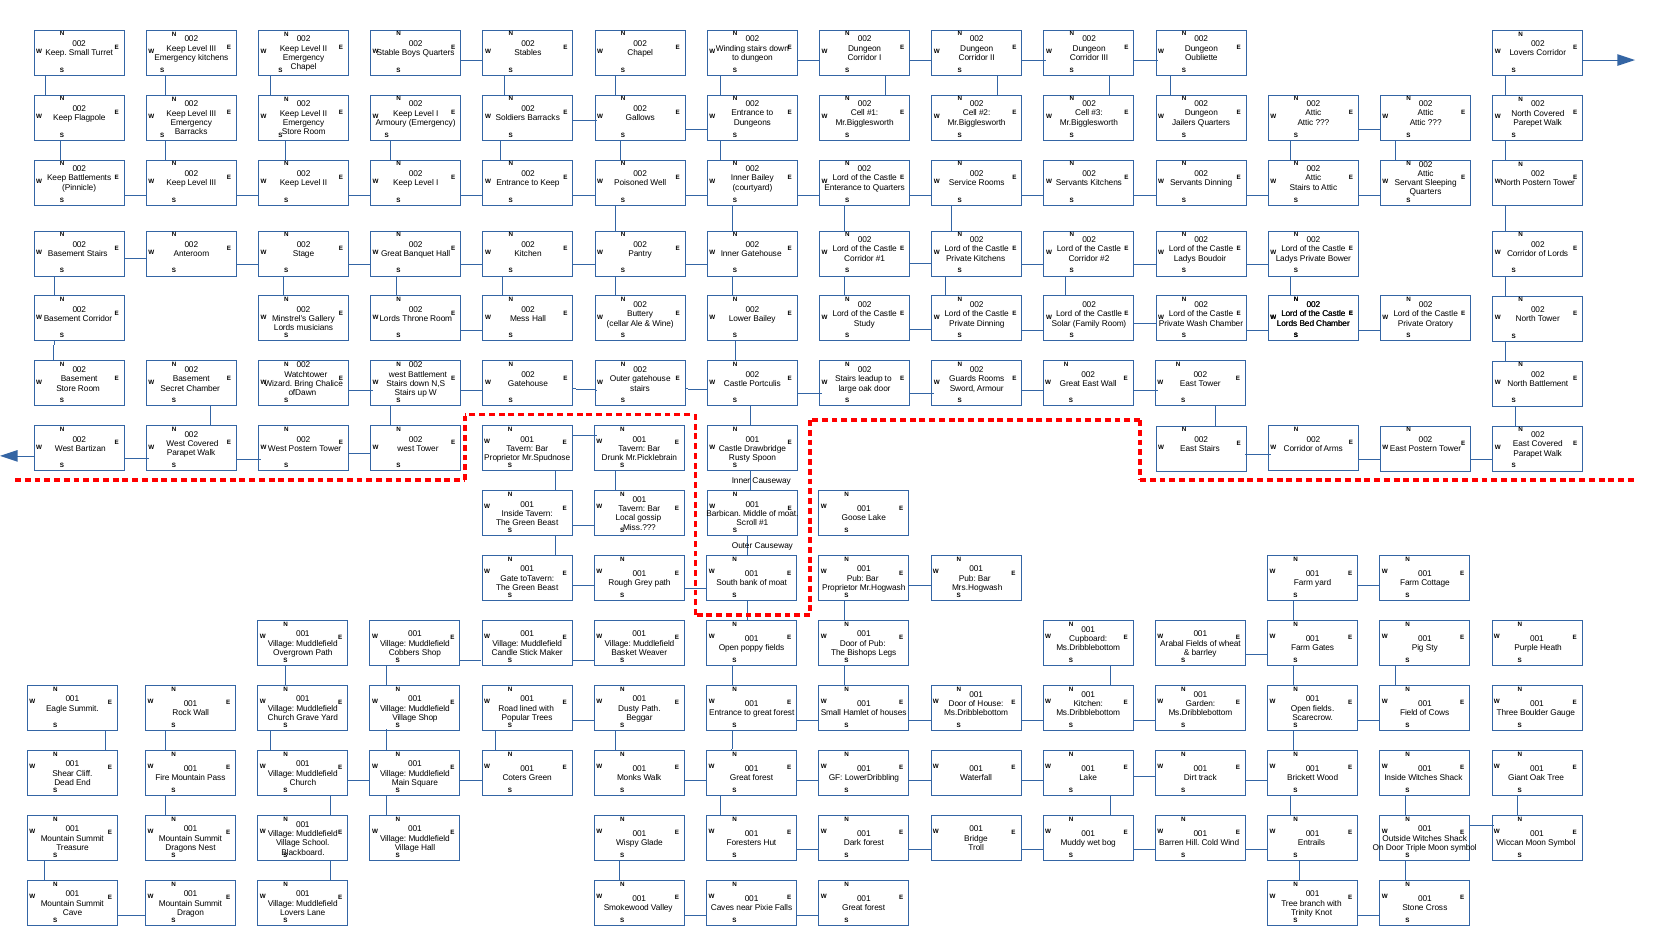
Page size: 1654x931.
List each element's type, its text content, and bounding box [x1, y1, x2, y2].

text_box E [562, 626, 578, 649]
text_box N [844, 548, 860, 571]
text_box E [898, 496, 914, 519]
text_box N [844, 223, 860, 246]
text_box N [52, 743, 68, 766]
text_box S [1069, 324, 1085, 347]
text_box 002 Keep. Small Turret [34, 30, 125, 76]
text_box N [1181, 152, 1197, 175]
text_box 001 Tavern: Bar Local gossip Miss.??? [594, 490, 685, 536]
text_box W [596, 430, 612, 453]
text_box S [844, 649, 860, 672]
text_box S [396, 324, 412, 347]
text_box S [52, 779, 68, 802]
text_box 001 Stone Cross [1379, 880, 1470, 926]
text_box E [1572, 756, 1588, 779]
text_box S [732, 188, 748, 211]
text_box W [933, 170, 949, 193]
text_box W [1494, 436, 1510, 459]
text_box N [957, 288, 973, 311]
text_box N [283, 808, 299, 831]
text_box 002 Servants Dinning [1156, 160, 1247, 206]
text_box 001 Tavern: Bar Drunk Mr.Picklebrain [594, 425, 685, 471]
text_box E [1011, 237, 1027, 259]
text_box S [619, 649, 635, 672]
text_box S [844, 584, 860, 607]
text_box S [1405, 714, 1421, 737]
text_box W [820, 495, 836, 518]
text_box N [283, 353, 299, 376]
text_box S [59, 324, 75, 347]
text_box N [1293, 548, 1309, 571]
text_box S [159, 59, 175, 81]
text_box W [1045, 40, 1061, 63]
text_box E [1572, 432, 1588, 454]
text_box S [171, 454, 187, 477]
text_box N [844, 22, 860, 45]
text_box 001 Farm Gates [1267, 620, 1358, 666]
text_box E [1460, 821, 1476, 844]
text_box N [1518, 223, 1534, 246]
text_box W [29, 690, 45, 712]
text_box W [596, 625, 612, 648]
text_box E [226, 166, 242, 189]
text_box 002 Keep Battlements (Pinnicle) [34, 160, 125, 206]
text_box S [1517, 844, 1533, 867]
text_box S [170, 909, 186, 931]
text_box 002 Stable Boys Quarters [370, 30, 461, 76]
text_box E [337, 886, 353, 909]
text_box S [1511, 124, 1527, 146]
text_box W [1269, 755, 1285, 777]
text_box W [35, 371, 51, 394]
text_box W [35, 306, 51, 329]
text_box E [107, 886, 123, 909]
text_box N [1175, 353, 1191, 376]
text_box E [675, 101, 691, 124]
text_box 002 Dungeon Corridor II [931, 30, 1022, 76]
text_box W [1493, 690, 1509, 712]
text_box W [709, 105, 725, 128]
text_box W [1494, 306, 1510, 329]
text_box W [1381, 625, 1397, 648]
text_box N [619, 483, 635, 506]
text_box 001 Brickett Wood [1267, 750, 1358, 796]
text_box N [619, 808, 635, 831]
text_box S [283, 188, 299, 211]
text_box E [1011, 691, 1027, 714]
text_box E [563, 237, 579, 259]
text_box 001 Mountain Summit Dragon [145, 880, 236, 926]
text_box N [396, 418, 412, 441]
text_box N [844, 873, 860, 896]
text_box 001 Caves near Pixie Falls [706, 880, 797, 926]
text_box 001 Village: Muddlefield Lovers Lane [257, 880, 348, 926]
text_box E [226, 101, 242, 124]
text_box N [732, 613, 748, 636]
text_box E [563, 302, 579, 324]
text_box 001 Village: Muddlefield Church Grave Yard [257, 685, 348, 731]
text_box N [1063, 353, 1079, 376]
text_box S [171, 188, 187, 211]
text_box N [1180, 678, 1196, 701]
text_box S [508, 124, 524, 146]
text_box N [59, 353, 75, 376]
text_box N [396, 223, 412, 246]
text_box W [932, 560, 948, 583]
text_box E [787, 496, 803, 519]
text_box S [1405, 124, 1421, 146]
text_box E [674, 821, 690, 844]
text_box S [1069, 259, 1085, 282]
text_box 001 Rock Wall [145, 685, 236, 731]
text_box 002 Attic Servant Sleeping Quarters [1380, 160, 1471, 206]
text_box E [786, 691, 802, 714]
text_box 001 Kitchen: Ms.Dribblebottom [1043, 685, 1134, 731]
text_box E [225, 821, 241, 844]
text_box S [732, 519, 748, 533]
text_box S [507, 519, 523, 542]
text_box 001 Pig Sty [1379, 620, 1470, 666]
text_box W [596, 820, 612, 842]
text_box N [1293, 223, 1309, 246]
text_box E [1460, 166, 1476, 189]
text_box 001 Mountain Summit Cave [27, 880, 118, 926]
text_box 002 Gatehouse [482, 360, 573, 406]
text_box S [171, 259, 187, 282]
text_box W [709, 40, 725, 63]
text_box S [732, 324, 748, 347]
text_box S [732, 649, 748, 672]
text_box 002 Lord of the Castle Private Kitchens [931, 231, 1022, 277]
text_box 002 Keep Level I [370, 160, 461, 206]
text_box W [1269, 560, 1285, 583]
text_box N [59, 418, 75, 441]
text_box S [1405, 844, 1421, 867]
text_box 002 North Battlement [1492, 361, 1583, 407]
text_box E [1348, 166, 1364, 189]
text_box 001 Great forest [818, 880, 909, 926]
text_box E [1124, 237, 1140, 259]
text_box E [1572, 367, 1588, 390]
text_box E [787, 101, 803, 124]
text_box W [1270, 306, 1286, 329]
text_box 002 Lord of the Castle Corridor #2 [1043, 231, 1134, 277]
text_box E [114, 36, 130, 59]
text_box E [675, 366, 691, 389]
text_box 001 Mountain Summit Dragons Nest [145, 815, 236, 861]
text_box W [371, 820, 387, 842]
text_box E [226, 36, 242, 59]
text_box E [1235, 821, 1251, 844]
text_box 001 Shear Cliff. Dead End [27, 750, 118, 796]
text_box E [1460, 691, 1476, 714]
text_box W [483, 560, 499, 583]
text_box S [1293, 649, 1309, 672]
text_box E [114, 237, 130, 259]
text_box E [787, 431, 803, 454]
text_box E [107, 691, 123, 714]
text_box E [1348, 431, 1364, 454]
text_box N [171, 353, 187, 376]
text_box S [1181, 188, 1197, 211]
text_box E [674, 756, 690, 779]
text_box E [337, 756, 353, 779]
text_box S [732, 584, 748, 607]
text_box S [283, 779, 299, 802]
text_box N [619, 548, 635, 571]
text_box E [675, 237, 691, 259]
text_box W [820, 690, 836, 712]
text_box 001 Inside Tavern: The Green Beast [482, 490, 573, 536]
text_box E [450, 821, 466, 844]
text_box W [596, 755, 612, 777]
text_box S [1405, 909, 1421, 931]
text_box N [1069, 87, 1085, 110]
text_box S [171, 389, 187, 412]
text_box N [170, 808, 186, 831]
text_box E [1123, 691, 1139, 714]
text_box E [562, 561, 578, 584]
text_box N [170, 678, 186, 701]
text_box E [1347, 756, 1363, 779]
text_box E [898, 691, 914, 714]
text_box W [259, 755, 275, 777]
text_box 001 Village: Muddlefield Candle Stick Maker [482, 620, 573, 666]
text_box 002 Service Rooms [931, 160, 1022, 206]
text_box S [1511, 59, 1527, 82]
text_box N [1180, 743, 1196, 766]
text_box E [1123, 756, 1139, 779]
text_box W [1044, 755, 1060, 777]
text_box W [1270, 436, 1286, 459]
text_box N [844, 808, 860, 831]
text_box 001 Mountain Summit Treasure [27, 815, 118, 861]
text_box 001 Barbican. Middle of moat. Scroll #1 [707, 490, 798, 536]
text_box E [1011, 166, 1027, 189]
text_box N [844, 288, 860, 311]
text_box 002 Dungeon Corridor I [819, 30, 910, 76]
text_box E [674, 626, 690, 649]
text_box N [1181, 22, 1197, 45]
text_box S [1405, 324, 1421, 347]
text_box S [1068, 389, 1084, 412]
text_box N [1517, 743, 1533, 766]
text_box S [844, 188, 860, 211]
text_box W [1157, 40, 1173, 63]
text_box S [507, 454, 523, 477]
text_box E [1123, 366, 1139, 389]
text_box E [562, 431, 578, 454]
text_box W [148, 170, 164, 193]
text_box W [708, 755, 724, 777]
text_box 001 Village: Muddlefield Overgrown Path [257, 620, 348, 666]
text_box 002 Lord of the Castle Private Dinning [931, 295, 1022, 341]
text_box W [820, 820, 836, 842]
text_box W [933, 40, 949, 63]
text_box W [484, 40, 500, 63]
text_box N [1293, 613, 1309, 636]
text_box 002 Lord of the Castle Private Wash Chamber [1156, 295, 1247, 341]
text_box W [372, 170, 388, 193]
text_box 002 Chapel [595, 30, 686, 76]
text_box 002 Minstrel’s Gallery Lords musicians [258, 295, 349, 341]
text_box E [1460, 561, 1476, 584]
text_box W [933, 105, 949, 128]
text_box 002 East Postern Tower [1380, 426, 1471, 472]
text_box N [1518, 288, 1534, 311]
text_box N [283, 22, 299, 45]
text_box 001 Coters Green [482, 750, 573, 796]
text_box 002 Poisoned Well [595, 160, 686, 206]
text_box N [283, 678, 299, 701]
text_box N [59, 22, 75, 45]
text_box S [619, 844, 635, 867]
text_box W [933, 371, 949, 394]
text_box N [1518, 23, 1534, 45]
text_box S [844, 124, 860, 146]
text_box 002 Guards Rooms Sword, Armour [931, 360, 1022, 406]
text_box N [1069, 22, 1085, 45]
text_box W [147, 885, 163, 907]
text_box W [35, 170, 51, 193]
text_box E [899, 101, 915, 124]
text_box 001 Village: Muddlefield Main Square [369, 750, 460, 796]
text_box 002 Great Banquet Hall [370, 231, 461, 277]
text_box S [1405, 584, 1421, 607]
text_box E [674, 431, 690, 454]
text_box N [732, 87, 748, 110]
text_box W [933, 241, 949, 264]
text_box W [260, 241, 276, 264]
text_box S [732, 714, 748, 737]
text_box W [596, 241, 612, 264]
text_box S [619, 714, 635, 737]
text_box 001 Muddy wet bog [1043, 815, 1134, 861]
text_box N [844, 743, 860, 766]
text_box N [1405, 613, 1421, 636]
text_box S [957, 188, 973, 211]
text_box S [1517, 649, 1533, 672]
text_box N [59, 152, 75, 175]
text_box N [283, 873, 299, 896]
text_box 002 Dungeon Jailers Quarters [1156, 95, 1247, 141]
text_box S [283, 649, 299, 672]
text_box N [171, 223, 187, 246]
text_box W [1269, 885, 1285, 907]
text_box E [107, 821, 123, 844]
text_box S [732, 454, 748, 468]
text_box W [484, 371, 500, 394]
text_box 002 Dungeon Oubliette [1156, 30, 1247, 76]
text_box W [1157, 755, 1173, 777]
text_box 002 North Postern Tower [1492, 160, 1583, 206]
text_box E [562, 756, 578, 779]
text_box W [932, 820, 948, 842]
text_box W [259, 625, 275, 648]
text_box W [1493, 755, 1509, 777]
text_box W [147, 755, 163, 777]
text_box W [148, 241, 164, 264]
text_box N [1068, 743, 1084, 766]
text_box W [708, 625, 724, 648]
text_box E [787, 36, 803, 59]
text_box S [170, 779, 186, 802]
text_box N [620, 22, 636, 45]
text_box S [1293, 714, 1309, 737]
text_box 002 Attic Stairs to Attic [1268, 160, 1359, 206]
text_box E [337, 821, 353, 844]
text_box S [1293, 324, 1309, 347]
text_box E [787, 166, 803, 189]
text_box N [59, 288, 75, 311]
text_box W [1157, 690, 1173, 712]
text_box N [957, 353, 973, 376]
text_box W [1269, 690, 1285, 712]
text_box S [619, 909, 635, 931]
text_box 002 Lord of the Castle Enterance to Quarters [819, 160, 910, 206]
text_box E [1347, 886, 1363, 909]
text_box S [957, 389, 973, 412]
text_box W [29, 755, 45, 777]
text_box 001 Small Hamlet of houses [818, 685, 909, 731]
text_box W [483, 690, 499, 712]
text_box 002 West Bartizan [34, 425, 125, 471]
text_box E [1124, 302, 1140, 324]
text_box W [933, 306, 949, 329]
text_box E [450, 366, 466, 389]
text_box N [732, 353, 748, 376]
text_box S [1181, 124, 1197, 146]
text_box 001 Entrance to great forest [706, 685, 797, 731]
text_box W [821, 170, 837, 193]
text_box W [1494, 40, 1510, 63]
text_box S [1180, 844, 1196, 867]
text_box N [395, 808, 411, 831]
text_box Outer Causeway [717, 533, 811, 558]
text_box E [1011, 821, 1027, 844]
text_box W [260, 170, 276, 193]
text_box 001 Village: Muddlefield Basket Weaver [594, 620, 685, 666]
text_box S [396, 454, 412, 477]
text_box E [1572, 166, 1588, 189]
text_box 002 Inner Bailey (courtyard) [707, 160, 798, 206]
text_box N [283, 288, 299, 311]
text_box W [1381, 560, 1397, 583]
text_box 002 Lords Throne Room [370, 295, 461, 341]
text_box 002 Lord of the Castle Ladys Private Bower [1268, 231, 1359, 277]
text_box 002 Great East Wall [1043, 360, 1134, 406]
text_box E [1460, 302, 1476, 324]
text_box S [507, 714, 523, 737]
text_box N [732, 22, 748, 45]
text_box E [562, 496, 578, 519]
text_box W [821, 371, 837, 394]
text_box 001 Tavern: Bar Proprietor Mr.Spudnose [482, 425, 573, 471]
text_box 002 Stage [258, 231, 349, 277]
text_box W [483, 755, 499, 777]
text_box N [508, 288, 524, 311]
text_box 002 West Covered Parapet Walk [146, 425, 237, 471]
text_box 001 Arabal Fields of wheat & barrley [1155, 620, 1246, 666]
text_box N [1405, 418, 1421, 441]
text_box N [1405, 288, 1421, 311]
text_box S [844, 519, 860, 542]
text_box W [483, 430, 499, 453]
text_box E [1348, 237, 1364, 259]
text_box 001 Outside Witches Shack On Door Triple Moon symbol [1379, 815, 1470, 861]
text_box N [52, 678, 68, 701]
text_box E [898, 561, 914, 584]
text_box W [820, 560, 836, 583]
text_box N [1405, 87, 1421, 110]
text_box 002 Keep Level II Emergency Chapel [258, 30, 349, 76]
text_box 001 South bank of moat [706, 555, 797, 601]
text_box E [338, 36, 354, 59]
text_box 002 Pantry [595, 231, 686, 277]
text_box W [1493, 625, 1509, 648]
text_box N [283, 223, 299, 246]
text_box W [821, 241, 837, 264]
text_box S [1293, 584, 1309, 607]
text_box E [337, 691, 353, 714]
text_box E [1124, 36, 1140, 59]
text_box 002 Keep Level II Emergency Store Room [258, 95, 349, 141]
text_box W [260, 306, 276, 329]
text_box N [507, 548, 523, 571]
text_box S [1181, 59, 1197, 81]
text_box S [384, 124, 400, 146]
text_box E [675, 302, 691, 324]
text_box 002 Keep Flagpole [34, 95, 125, 141]
text_box E [114, 302, 130, 324]
text_box W [484, 306, 500, 329]
text_box S [1405, 649, 1421, 672]
text_box N [1293, 743, 1309, 766]
text_box W [35, 241, 51, 264]
text_box W [1044, 690, 1060, 712]
text_box N [619, 418, 635, 441]
text_box E [1572, 691, 1588, 714]
text_box S [620, 188, 636, 211]
text_box E [450, 302, 466, 324]
text_box S [844, 324, 860, 347]
text_box W [148, 436, 164, 459]
text_box E [563, 36, 579, 59]
text_box 001 Door of House: Ms.Dribblebottom [931, 685, 1022, 731]
text_box S [619, 519, 635, 542]
text_box W [1157, 306, 1173, 329]
text_box 002 west Battlement Stairs down N,S Stairs up W [370, 360, 461, 406]
text_box 002 Lord of the Castle Lords Bed Chamber [1268, 295, 1359, 341]
text_box E [338, 431, 354, 454]
text_box W [260, 40, 276, 63]
text_box W [483, 625, 499, 648]
text_box S [170, 714, 186, 737]
text_box 002 Cell #1: Mr.Bigglesworth [819, 95, 910, 141]
text_box 001 Three Boulder Gauge [1492, 685, 1583, 731]
text_box S [395, 844, 411, 867]
text_box 001 Bridge Troll [931, 815, 1022, 861]
text_box E [114, 166, 130, 189]
text_box 002 Lord of the Castlle Solar (Family Room) [1043, 295, 1134, 341]
text_box N [1518, 152, 1534, 175]
text_box W [1382, 170, 1398, 193]
text_box E [1011, 36, 1027, 59]
text_box S [1068, 649, 1084, 672]
text_box N [844, 152, 860, 175]
text_box N [507, 743, 523, 766]
text_box N [956, 548, 972, 571]
text_box W [709, 241, 725, 264]
text_box 002 Inner Gatehouse [707, 231, 798, 277]
text_box 001 Farm Cottage [1379, 555, 1470, 601]
text_box E [563, 366, 579, 389]
text_box 002 Entrance to Dungeons [707, 95, 798, 141]
text_box S [396, 188, 412, 211]
text_box 001 Foresters Hut [706, 815, 797, 861]
text_box E [225, 691, 241, 714]
text_box S [395, 649, 411, 672]
text_box W [1494, 371, 1510, 394]
text_box E [1235, 626, 1251, 649]
text_box W [372, 436, 388, 459]
text_box E [899, 366, 915, 389]
text_box 001 Purple Heath [1492, 620, 1583, 666]
text_box N [1405, 548, 1421, 571]
text_box 001 Garden: Ms.Dribblebottom [1155, 685, 1246, 731]
text_box W [709, 371, 725, 394]
text_box S [507, 584, 523, 607]
text_box W [709, 436, 725, 459]
text_box E [563, 166, 579, 189]
text_box N [1293, 87, 1309, 110]
text_box 002 Watchtower Wizard. Bring Chalice ofDawn [258, 360, 349, 406]
text_box W [484, 105, 500, 128]
text_box N [1518, 87, 1534, 110]
text_box W [821, 306, 837, 329]
text_box E [450, 626, 466, 649]
text_box E [114, 101, 130, 124]
text_box E [1460, 886, 1476, 909]
text_box N [508, 152, 524, 175]
text_box N [283, 152, 299, 175]
text_box E [786, 821, 802, 844]
text_box S [396, 389, 412, 412]
text_box E [1347, 626, 1363, 649]
text_box N [508, 353, 524, 376]
text_box 002 Lord of the Castle Ladys Boudoir [1156, 231, 1247, 277]
text_box W [1494, 170, 1510, 193]
text_box W [260, 436, 276, 459]
text_box E [787, 302, 803, 324]
text_box 002 Corridor of Arms [1268, 425, 1359, 471]
text_box 002 Lord of the Castle Private Oratory [1380, 295, 1471, 341]
text_box N [844, 613, 860, 636]
text_box S [957, 259, 973, 282]
text_box W [1381, 690, 1397, 712]
text_box N [59, 223, 75, 246]
text_box 001 Monks Walk [594, 750, 685, 796]
text_box W [1270, 241, 1286, 264]
text_box S [957, 59, 973, 81]
text_box S [1511, 259, 1527, 282]
text_box E [1572, 626, 1588, 649]
text_box N [620, 223, 636, 246]
text_box 002 Servants Kitchens [1043, 160, 1134, 206]
text_box N [52, 808, 68, 831]
text_box 002 Basement Stairs [34, 231, 125, 277]
text_box S [395, 714, 411, 737]
text_box W [1493, 820, 1509, 842]
text_box 001 Pub: Bar Mrs.Hogwash [931, 555, 1022, 601]
text_box 002 Gallows [595, 95, 686, 141]
text_box N [1293, 418, 1309, 441]
text_box W [709, 170, 725, 193]
text_box S [731, 909, 747, 931]
text_box E [563, 101, 579, 124]
text_box E [899, 36, 915, 59]
text_box E [562, 691, 578, 714]
text_box E [899, 166, 915, 189]
text_box 002 East Stairs [1156, 426, 1247, 472]
text_box 002 Keep Level III [146, 160, 237, 206]
text_box E [1572, 821, 1588, 844]
text_box S [395, 779, 411, 802]
text_box N [1068, 613, 1084, 636]
text_box 001 GF: LowerDribbling [818, 750, 909, 796]
text_box W [1044, 625, 1060, 648]
text_box S [732, 59, 748, 81]
text_box W [1157, 105, 1173, 128]
text_box S [283, 909, 299, 931]
text_box E [1235, 756, 1251, 779]
text_box W [1270, 105, 1286, 128]
text_box S [956, 584, 972, 607]
text_box W [148, 371, 164, 394]
text_box E [1236, 101, 1252, 124]
text_box E [1460, 101, 1476, 124]
text_box S [59, 259, 75, 282]
text_box S [1511, 454, 1527, 477]
text_box 001 Dark forest [818, 815, 909, 861]
text_box S [507, 779, 523, 802]
text_box W [1494, 241, 1510, 264]
text_box E [1011, 561, 1027, 584]
text_box S [844, 714, 860, 737]
text_box 001 Dusty Path. Beggar [594, 685, 685, 731]
text_box N [1181, 288, 1197, 311]
text_box S [620, 124, 636, 146]
text_box N [507, 678, 523, 701]
text_box N [283, 87, 299, 110]
text_box 001 Village: Muddlefield Village Hall [369, 815, 460, 861]
text_box 002 Lovers Corridor [1492, 30, 1583, 76]
text_box W [372, 306, 388, 329]
text_box Inner Causeway [717, 468, 811, 493]
text_box E [675, 36, 691, 59]
text_box N [170, 743, 186, 766]
text_box 002 Anteroom [146, 231, 237, 277]
text_box S [844, 389, 860, 412]
text_box S [732, 259, 748, 282]
text_box S [1405, 779, 1421, 802]
text_box E [338, 302, 354, 324]
text_box S [1293, 779, 1309, 802]
text_box 001 Village: Muddlefield Village Shop [369, 685, 460, 731]
text_box N [171, 87, 187, 110]
text_box 001 Barren Hill. Cold Wind [1155, 815, 1246, 861]
text_box E [338, 101, 354, 124]
text_box 001 Rough Grey path [594, 555, 685, 601]
text_box W [1269, 625, 1285, 648]
text_box S [1517, 779, 1533, 802]
text_box W [1381, 820, 1397, 842]
text_box S [508, 324, 524, 347]
text_box E [1011, 756, 1027, 779]
text_box N [731, 743, 747, 766]
text_box W [260, 371, 276, 394]
text_box E [1347, 691, 1363, 714]
text_box 001 Dirt track [1155, 750, 1246, 796]
text_box E [1011, 302, 1027, 324]
text_box W [708, 885, 724, 907]
text_box W [1382, 306, 1398, 329]
text_box S [619, 454, 635, 477]
text_box E [1011, 366, 1027, 389]
text_box 002 North Covered Parepet Walk [1492, 95, 1583, 141]
text_box 002 East Tower [1155, 360, 1246, 406]
text_box S [52, 909, 68, 931]
text_box E [1572, 237, 1588, 260]
text_box E [450, 101, 466, 124]
text_box E [1460, 626, 1476, 649]
text_box S [1181, 259, 1197, 282]
text_box S [844, 844, 860, 867]
text_box S [956, 714, 972, 737]
text_box N [395, 678, 411, 701]
text_box 002 Cell #2: Mr.Bigglesworth [931, 95, 1022, 141]
text_box 002 Entrance to Keep [482, 160, 573, 206]
text_box N [508, 87, 524, 110]
text_box W [596, 690, 612, 712]
text_box E [1123, 626, 1139, 649]
text_box N [957, 22, 973, 45]
text_box 002 Outer gatehouse stairs [595, 360, 686, 406]
text_box N [283, 613, 299, 636]
text_box N [1517, 808, 1533, 831]
text_box S [619, 779, 635, 802]
text_box N [1517, 678, 1533, 701]
text_box N [844, 87, 860, 110]
text_box E [450, 36, 466, 59]
text_box 002 Buttery (cellar Ale & Wine) [595, 295, 686, 341]
text_box 001 Village: Muddlefield Village School. Blackboard. [257, 815, 348, 861]
text_box 002 Basement Secret Chamber [146, 360, 237, 406]
text_box N [619, 743, 635, 766]
text_box W [1045, 306, 1061, 329]
text_box S [1180, 714, 1196, 737]
text_box W [932, 690, 948, 712]
text_box N [619, 678, 635, 701]
text_box N [1069, 223, 1085, 246]
text_box S [59, 389, 75, 412]
text_box 002 Dungeon Corridor III [1043, 30, 1134, 76]
text_box N [731, 873, 747, 896]
text_box 001 Lake [1043, 750, 1134, 796]
text_box E [1572, 36, 1588, 59]
text_box S [844, 259, 860, 282]
text_box E [674, 561, 690, 584]
text_box 001 Village: Muddlefield Cobbers Shop [369, 620, 460, 666]
text_box S [1511, 389, 1527, 412]
text_box W [708, 820, 724, 842]
text_box S [1293, 259, 1309, 282]
text_box E [1124, 101, 1140, 124]
text_box W [932, 755, 948, 777]
text_box S [731, 844, 747, 867]
text_box W [596, 560, 612, 583]
text_box 002 Stairs leadup to large oak door [819, 360, 910, 406]
text_box 002 Basement Corridor [34, 295, 125, 341]
text_box S [283, 714, 299, 737]
text_box S [278, 124, 294, 146]
text_box N [396, 22, 412, 45]
text_box E [1572, 101, 1588, 124]
text_box S [957, 124, 973, 146]
text_box W [259, 885, 275, 907]
text_box 001 Door of Pub: The Bishops Legs [818, 620, 909, 666]
text_box W [1157, 820, 1173, 842]
text_box E [898, 756, 914, 779]
text_box N [1180, 808, 1196, 831]
text_box 001 Smokewood Valley [594, 880, 685, 926]
text_box 001 Waterfall [931, 750, 1022, 796]
text_box W [1045, 105, 1061, 128]
text_box E [786, 756, 802, 779]
text_box E [674, 886, 690, 909]
text_box W [372, 105, 388, 128]
text_box N [1068, 808, 1084, 831]
text_box S [620, 59, 636, 81]
text_box N [732, 678, 748, 701]
text_box S [1069, 59, 1085, 81]
text_box E [1124, 166, 1140, 189]
text_box E [1123, 821, 1139, 844]
text_box W [35, 105, 51, 128]
text_box E [450, 691, 466, 714]
text_box E [226, 366, 242, 389]
text_box 001 Goose Lake [818, 490, 909, 536]
text_box W [147, 820, 163, 842]
text_box N [1069, 152, 1085, 175]
text_box W [1381, 755, 1397, 777]
text_box S [59, 454, 75, 477]
text_box E [338, 237, 354, 259]
text_box W [35, 40, 51, 63]
text_box N [508, 223, 524, 246]
text_box W [371, 755, 387, 777]
text_box E [1347, 821, 1363, 844]
text_box W [709, 495, 725, 518]
text_box E [674, 691, 690, 714]
text_box 001 Open poppy fields [706, 620, 797, 666]
text_box E [1236, 36, 1252, 59]
text_box N [620, 288, 636, 311]
text_box 001 Eagle Summit. [27, 685, 118, 731]
text_box E [337, 626, 353, 649]
text_box S [396, 259, 412, 282]
text_box W [484, 170, 500, 193]
text_box S [508, 389, 524, 412]
text_box S [283, 324, 299, 347]
text_box 001 Open fields. Scarecrow. [1267, 685, 1358, 731]
text_box E [787, 366, 803, 389]
text_box W [596, 371, 612, 394]
text_box W [259, 820, 275, 842]
text_box W [1270, 170, 1286, 193]
text_box N [52, 873, 68, 896]
text_box N [1181, 418, 1197, 441]
text_box N [732, 558, 748, 571]
text_box N [396, 353, 412, 376]
text_box E [1348, 302, 1364, 324]
text_box W [372, 40, 388, 63]
text_box 001 Giant Oak Tree [1492, 750, 1583, 796]
text_box W [371, 625, 387, 648]
text_box W [147, 690, 163, 712]
text_box S [957, 324, 973, 347]
text_box W [820, 885, 836, 907]
text_box E [114, 431, 130, 454]
text_box S [52, 714, 68, 737]
text_box N [396, 152, 412, 175]
text_box E [1572, 302, 1588, 325]
text_box 002 Keep Level I Armoury (Emergency) [370, 95, 461, 141]
text_box W [1045, 170, 1061, 193]
text_box N [507, 418, 523, 441]
text_box E [450, 166, 466, 189]
text_box W [596, 40, 612, 63]
text_box E [786, 886, 802, 909]
text_box 001 Gate toTavern: The Green Beast [482, 555, 573, 601]
text_box 002 Keep Level III Emergency Barracks [146, 95, 237, 141]
text_box N [1293, 808, 1309, 831]
text_box W [260, 105, 276, 128]
text_box 001 Entrails [1267, 815, 1358, 861]
text_box S [508, 59, 524, 81]
text_box W [708, 690, 724, 712]
text_box S [52, 844, 68, 867]
text_box E [1460, 756, 1476, 779]
text_box E [898, 626, 914, 649]
text_box W [708, 560, 724, 583]
text_box 001 Road lined with Popular Trees [482, 685, 573, 731]
text_box S [1068, 844, 1084, 867]
text_box N [732, 288, 748, 311]
text_box S [1517, 714, 1533, 737]
text_box N [171, 418, 187, 441]
text_box E [1348, 101, 1364, 124]
text_box N [1517, 613, 1533, 636]
text_box S [59, 124, 75, 146]
text_box N [619, 873, 635, 896]
text_box N [171, 152, 187, 175]
text_box W [35, 436, 51, 459]
text_box N [620, 353, 636, 376]
text_box 002 Kitchen [482, 231, 573, 277]
text_box W [372, 371, 388, 394]
text_box S [731, 779, 747, 802]
text_box S [1068, 714, 1084, 737]
text_box E [675, 166, 691, 189]
text_box S [508, 259, 524, 282]
text_box N [1181, 87, 1197, 110]
text_box N [1293, 678, 1309, 701]
text_box S [396, 59, 412, 81]
text_box N [283, 743, 299, 766]
text_box 001 Castle Drawbridge Rusty Spoon [707, 425, 798, 471]
text_box 001 Wispy Glade [594, 815, 685, 861]
text_box N [620, 87, 636, 110]
text_box S [844, 779, 860, 802]
text_box 001 Village: Muddlefield Church [257, 750, 348, 796]
text_box N [395, 743, 411, 766]
text_box 001 Fire Mountain Pass [145, 750, 236, 796]
text_box 002 Soldiers Barracks [482, 95, 573, 141]
text_box 002 Keep Level III Emergency kitchens [146, 30, 237, 76]
text_box S [1068, 779, 1084, 802]
text_box W [596, 170, 612, 193]
text_box W [29, 820, 45, 842]
text_box E [786, 626, 802, 649]
text_box E [450, 756, 466, 779]
text_box N [620, 152, 636, 175]
text_box N [1405, 873, 1421, 896]
text_box N [1181, 223, 1197, 246]
text_box W [148, 40, 164, 63]
text_box W [596, 495, 612, 518]
text_box E [450, 237, 466, 259]
text_box S [1180, 649, 1196, 672]
text_box S [1069, 124, 1085, 146]
text_box W [820, 625, 836, 648]
text_box 002 Keep Level II [258, 160, 349, 206]
text_box E [1236, 237, 1252, 259]
text_box S [1293, 124, 1309, 146]
text_box 002 Attic Attic ??? [1380, 95, 1471, 141]
text_box W [1382, 105, 1398, 128]
text_box N [1518, 418, 1534, 441]
text_box N [957, 223, 973, 246]
text_box S [1069, 188, 1085, 211]
text_box N [844, 353, 860, 376]
text_box S [1293, 844, 1309, 867]
text_box 002 Stables [482, 30, 573, 76]
text_box W [1157, 241, 1173, 264]
text_box N [1293, 288, 1309, 311]
text_box N [957, 87, 973, 110]
text_box N [1068, 678, 1084, 701]
text_box W [148, 105, 164, 128]
text_box S [620, 389, 636, 412]
text_box 002 Mess Hall [482, 295, 573, 341]
text_box 001 Tree branch with Trinity Knot [1267, 880, 1358, 926]
text_box W [483, 495, 499, 518]
text_box E [1236, 166, 1252, 189]
text_box S [283, 259, 299, 282]
text_box S [732, 389, 748, 412]
text_box S [59, 188, 75, 211]
text_box N [1405, 808, 1421, 831]
text_box N [170, 873, 186, 896]
text_box W [29, 885, 45, 907]
text_box N [732, 418, 748, 441]
text_box W [1045, 241, 1061, 264]
text_box S [283, 454, 299, 477]
text_box S [507, 649, 523, 672]
text_box 002 west Tower [370, 425, 461, 471]
text_box S [59, 59, 75, 81]
text_box N [1293, 873, 1309, 896]
text_box S [1511, 324, 1527, 347]
text_box E [338, 166, 354, 189]
text_box E [1347, 561, 1363, 584]
text_box E [899, 237, 915, 259]
text_box E [226, 431, 242, 454]
text_box 002 East Covered Parapet Walk [1492, 426, 1583, 472]
text_box S [283, 844, 299, 867]
text_box E [1460, 432, 1476, 454]
text_box E [450, 431, 466, 454]
text_box N [732, 223, 748, 246]
text_box W [1157, 170, 1173, 193]
text_box W [820, 755, 836, 777]
text_box N [1405, 743, 1421, 766]
text_box N [171, 23, 187, 45]
text_box S [1180, 779, 1196, 802]
text_box N [396, 288, 412, 311]
text_box W [484, 241, 500, 264]
text_box 001 Great forest [706, 750, 797, 796]
text_box N [732, 152, 748, 175]
text_box N [1405, 678, 1421, 701]
text_box S [844, 59, 860, 81]
text_box S [278, 59, 294, 81]
text_box 002 Lord of the Castle Corridor #1 [819, 231, 910, 277]
text_box E [1235, 366, 1251, 389]
text_box 002 Winding stairs down to dungeon [707, 30, 798, 76]
text_box N [956, 678, 972, 701]
text_box W [1494, 105, 1510, 128]
text_box 001 Inside Witches Shack [1379, 750, 1470, 796]
text_box 002 Corridor of Lords [1492, 231, 1583, 277]
text_box S [1180, 389, 1196, 412]
text_box W [596, 105, 612, 128]
text_box 002 Cell #3: Mr.Bigglesworth [1043, 95, 1134, 141]
text_box E [674, 496, 690, 519]
text_box 002 Attic Attic ??? [1268, 95, 1359, 141]
text_box N [507, 483, 523, 506]
text_box W [1382, 436, 1398, 459]
text_box W [709, 306, 725, 329]
text_box 002 Basement Store Room [34, 360, 125, 406]
text_box 002 Lord of the Castle Study [819, 295, 910, 341]
text_box W [1157, 625, 1173, 648]
text_box E [107, 756, 123, 779]
text_box W [1381, 885, 1397, 907]
text_box 002 North Tower [1492, 296, 1583, 342]
text_box N [731, 808, 747, 831]
text_box S [732, 124, 748, 146]
text_box N [957, 152, 973, 175]
text_box S [170, 844, 186, 867]
text_box N [732, 493, 748, 506]
text_box 001 Cupboard: Ms.Dribblebottom [1043, 620, 1134, 666]
text_box E [898, 821, 914, 844]
text_box S [619, 584, 635, 607]
text_box 001 Pub: Bar Proprietor Mr.Hogwash [818, 555, 909, 601]
text_box W [1044, 371, 1060, 394]
text_box N [1518, 353, 1534, 376]
text_box E [338, 366, 354, 389]
text_box S [1405, 188, 1421, 211]
text_box E [787, 237, 803, 259]
text_box S [620, 259, 636, 282]
text_box E [114, 366, 130, 389]
text_box W [1157, 436, 1173, 459]
text_box 001 Wiccan Moon Symbol [1492, 815, 1583, 861]
text_box E [1011, 101, 1027, 124]
text_box E [225, 756, 241, 779]
text_box W [596, 306, 612, 329]
text_box E [786, 561, 802, 584]
text_box W [596, 885, 612, 907]
text_box N [508, 22, 524, 45]
text_box 001 Farm yard [1267, 555, 1358, 601]
text_box E [1235, 691, 1251, 714]
text_box S [283, 389, 299, 412]
text_box 002 Lower Bailey [707, 295, 798, 341]
text_box E [898, 886, 914, 909]
text_box W [1157, 371, 1173, 394]
text_box E [899, 302, 915, 324]
text_box S [159, 124, 175, 146]
text_box W [821, 105, 837, 128]
text_box N [844, 678, 860, 701]
text_box W [1269, 820, 1285, 842]
text_box 001 Field of Cows [1379, 685, 1470, 731]
text_box 002 Castle Portculis [707, 360, 798, 406]
text_box E [226, 237, 242, 259]
text_box E [225, 886, 241, 909]
text_box W [821, 40, 837, 63]
text_box W [259, 690, 275, 712]
text_box S [1181, 324, 1197, 347]
text_box W [371, 690, 387, 712]
text_box S [1293, 909, 1309, 931]
text_box E [1236, 302, 1252, 324]
text_box N [844, 483, 860, 506]
text_box W [1044, 820, 1060, 842]
text_box S [1293, 188, 1309, 211]
text_box S [620, 324, 636, 347]
text_box 002 West Postern Tower [258, 425, 349, 471]
text_box W [372, 241, 388, 264]
text_box N [1405, 152, 1421, 175]
text_box S [508, 188, 524, 211]
text_box N [1293, 152, 1309, 175]
text_box N [283, 418, 299, 441]
text_box N [59, 87, 75, 110]
text_box S [844, 909, 860, 931]
text_box N [396, 87, 412, 110]
text_box E [1236, 432, 1252, 454]
